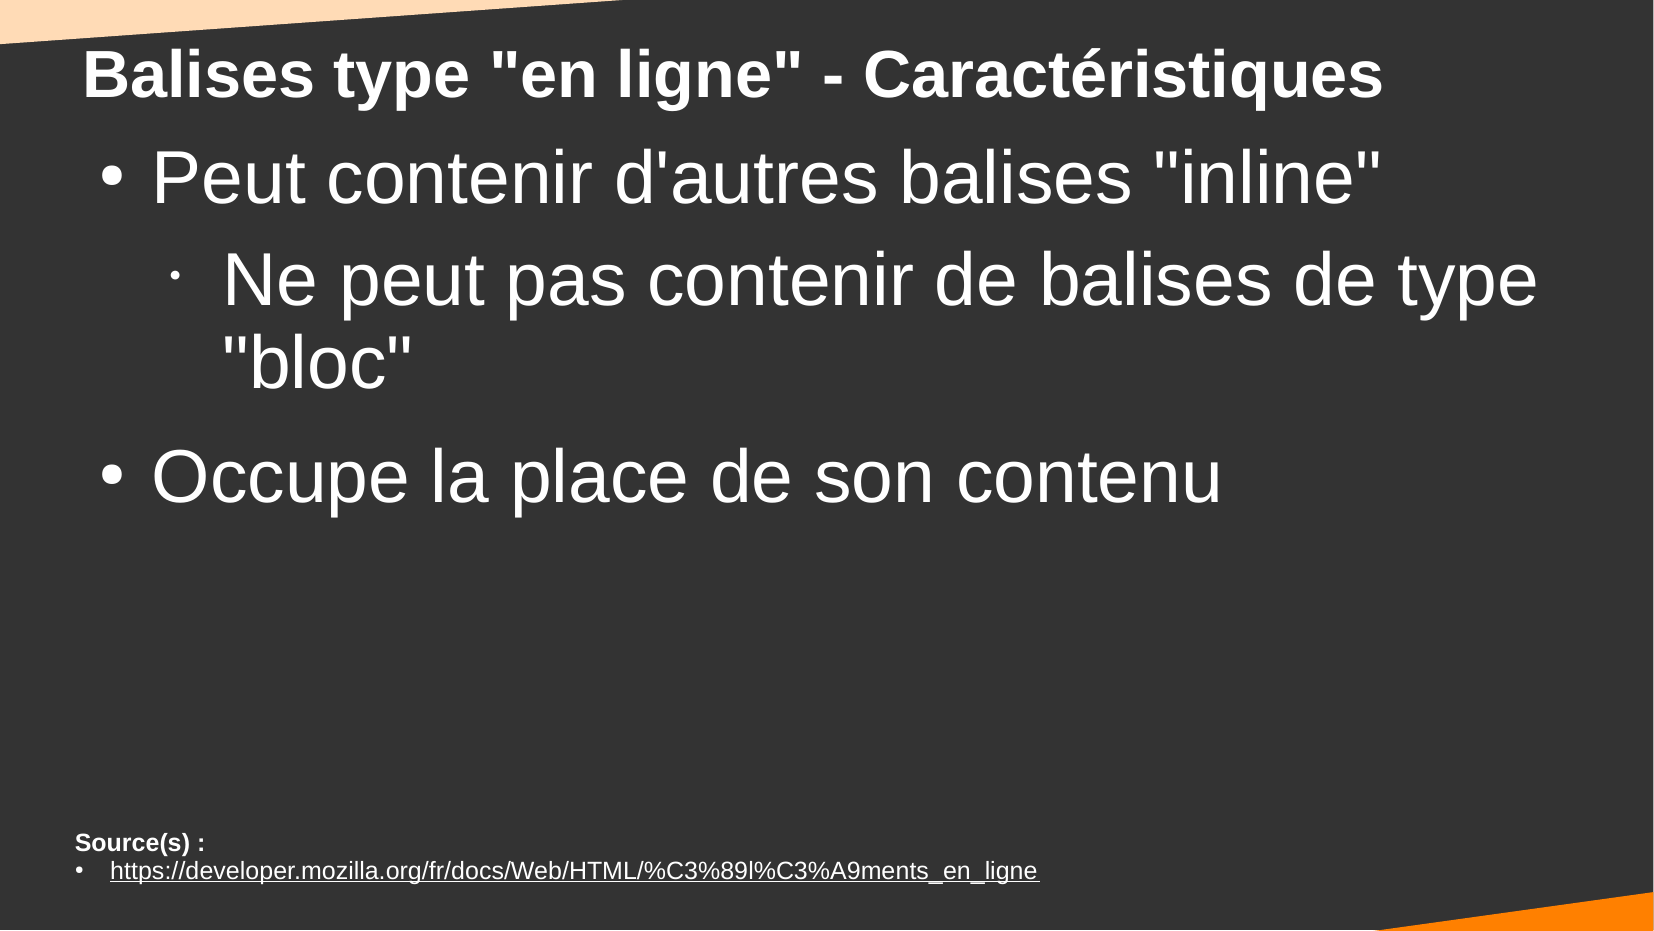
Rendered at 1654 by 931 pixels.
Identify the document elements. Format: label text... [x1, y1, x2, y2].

title Balises type "en ligne" - Caractéristiques [82, 37, 1571, 122]
text_box [1373, 892, 1654, 931]
list Peut contenir d'autres balises "inline" Ne peut pas contenir de balises de type "bloc" Occupe la place de son contenu [80, 135, 1620, 615]
text_box Source(s) : https://developer.mozilla.org/fr/docs/Web/HTML/%C3%89l%C3%A9ments_en_ligne [59, 821, 1546, 920]
text_box [0, 0, 623, 45]
